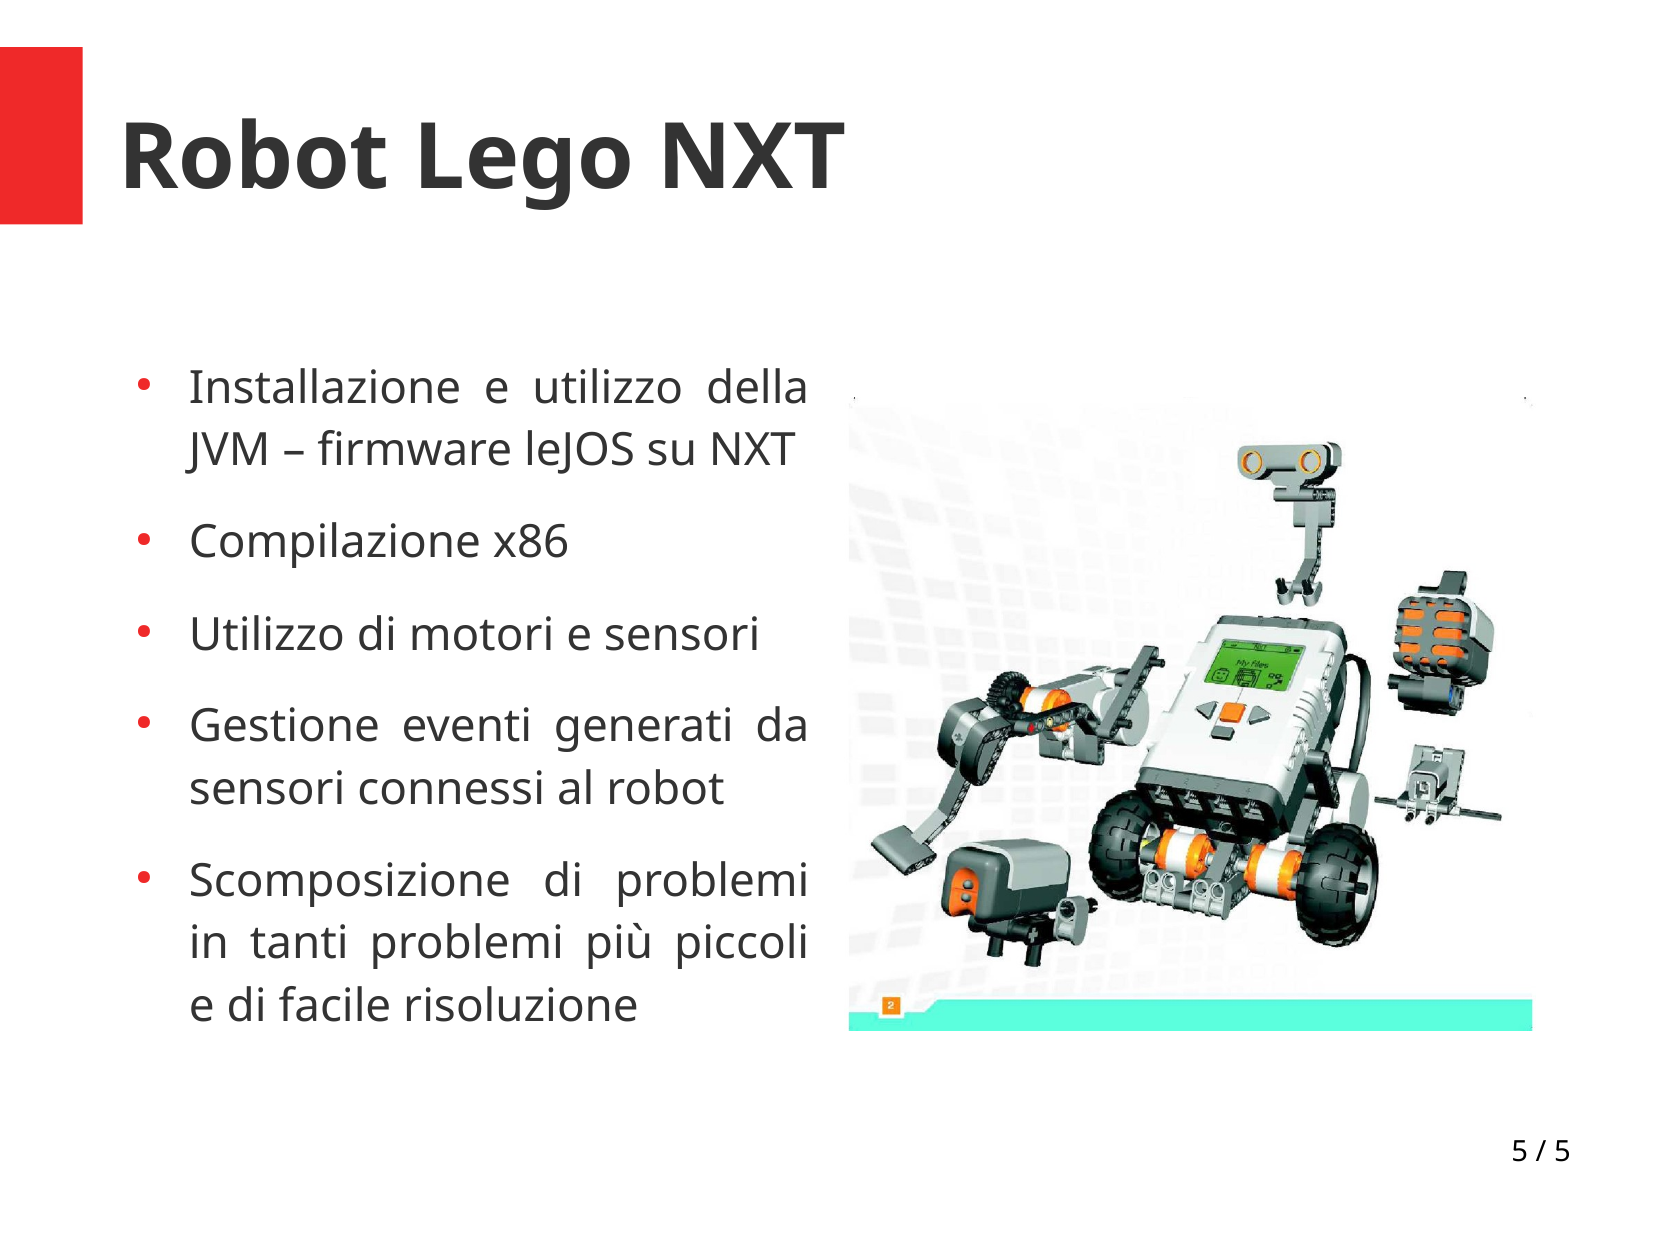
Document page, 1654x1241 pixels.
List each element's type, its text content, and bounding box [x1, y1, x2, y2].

title Robot Lego NXT [118, 49, 1571, 257]
picture [844, 397, 1536, 1031]
list Installazione e utilizzo della JVM – firmware leJOS su NXT Compilazione x86 Utilizzo di motori e sensori Gestione eventi generati da sensori connessi al robot Scomposizione di problemi in tanti problemi più piccoli e di facile risoluzione [118, 354, 810, 1074]
